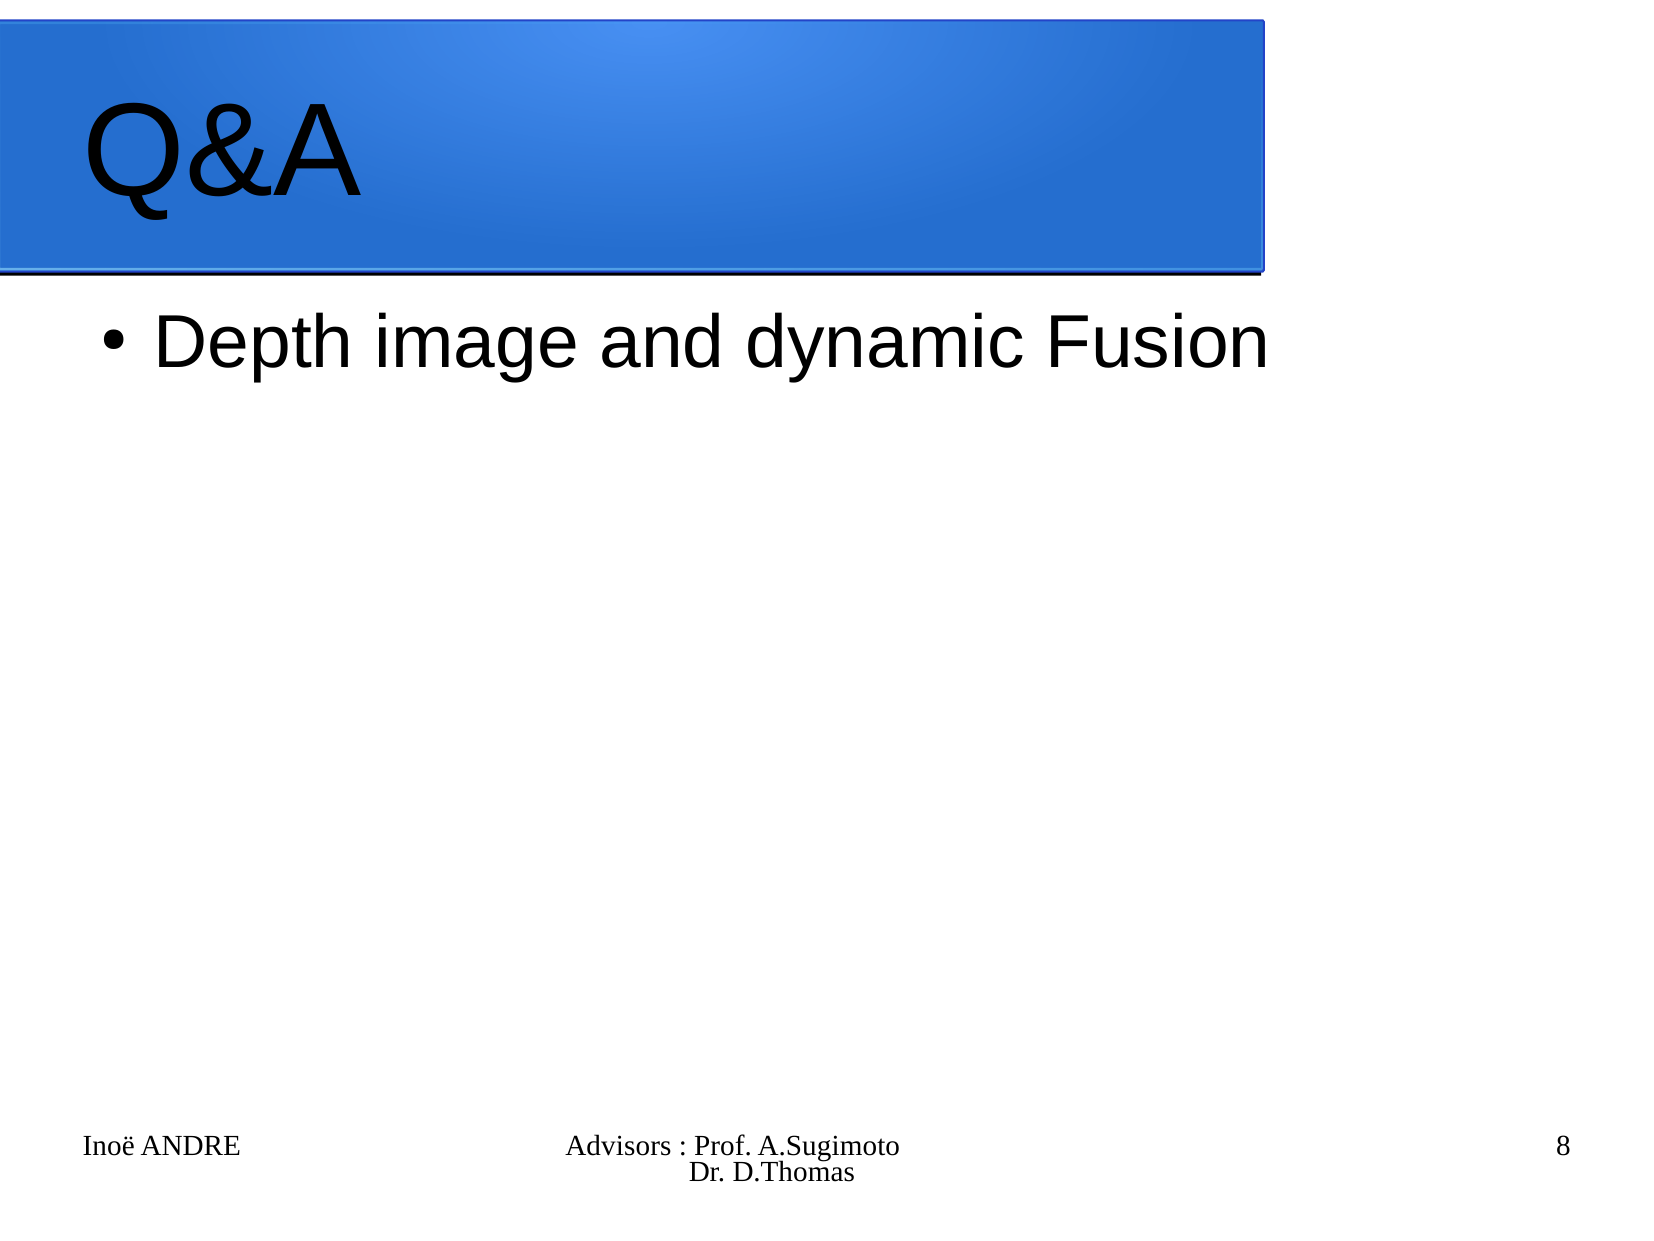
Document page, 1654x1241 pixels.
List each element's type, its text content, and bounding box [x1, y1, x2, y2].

list Depth image and dynamic Fusion [82, 299, 1561, 1051]
title Q&A [82, 47, 1235, 252]
